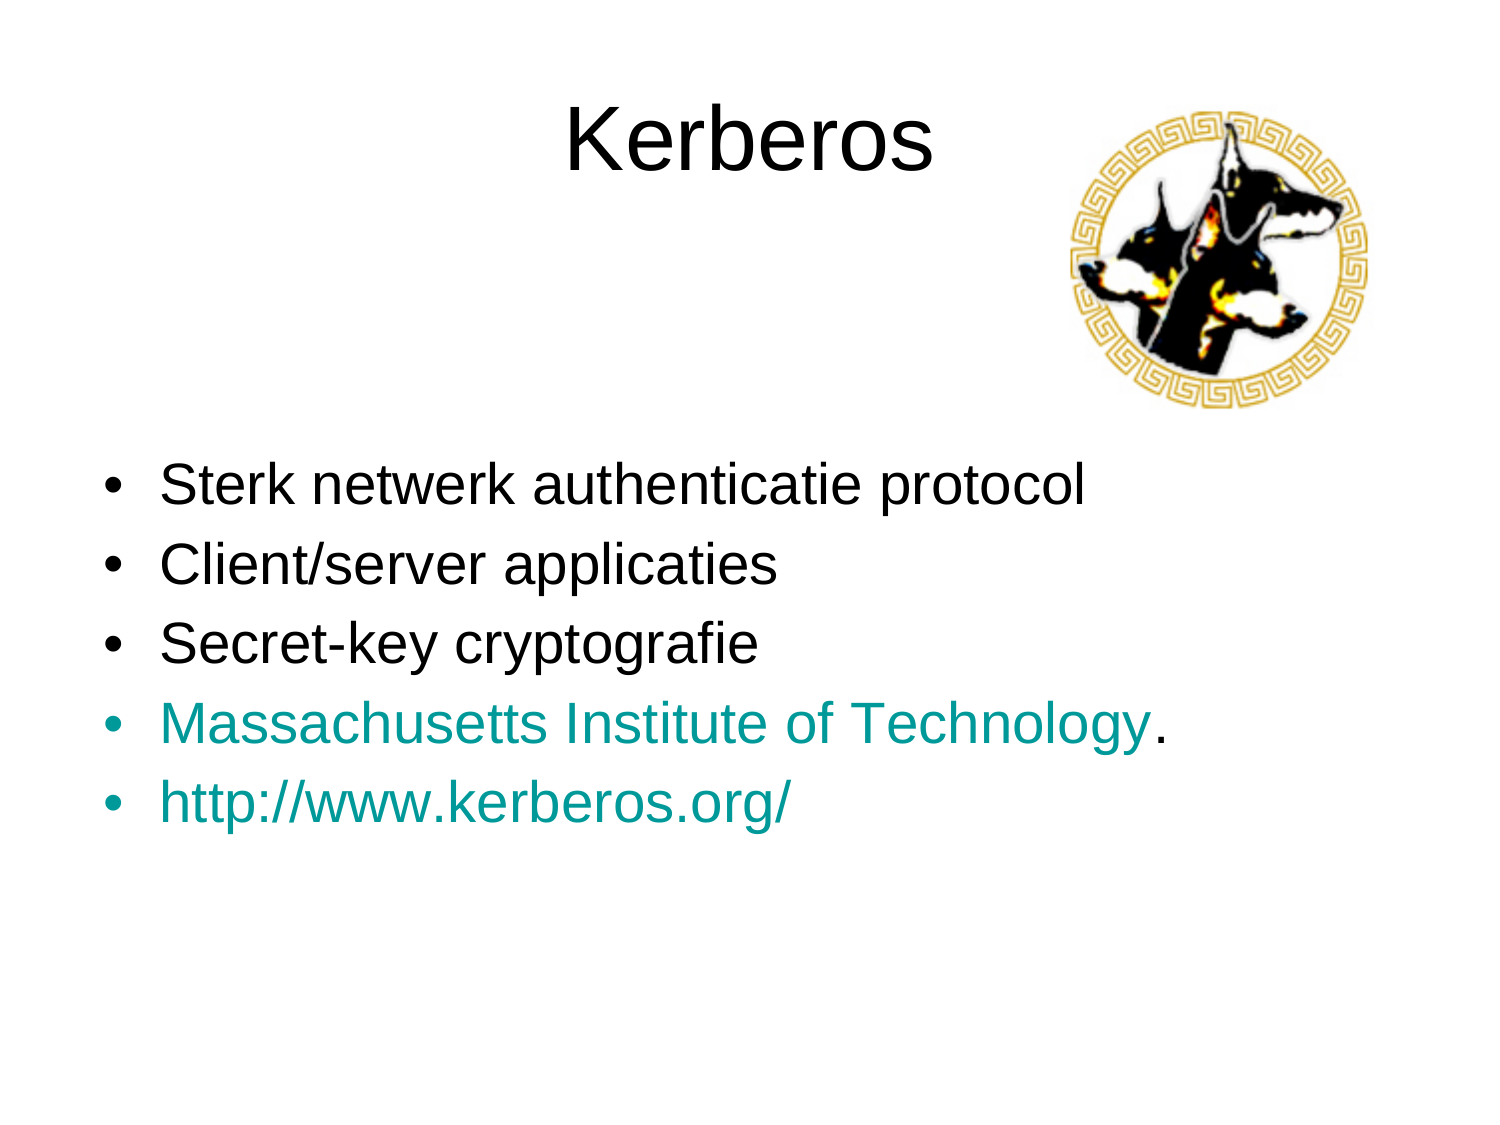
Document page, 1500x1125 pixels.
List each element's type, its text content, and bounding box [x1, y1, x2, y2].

title Kerberos [75, 45, 1426, 233]
list Sterk netwerk authenticatie protocol Client/server applicaties Secret-key cryptografie Massachusetts Institute of Technology. http://www.kerberos.org/ [88, 444, 1461, 1024]
picture [1055, 90, 1394, 445]
